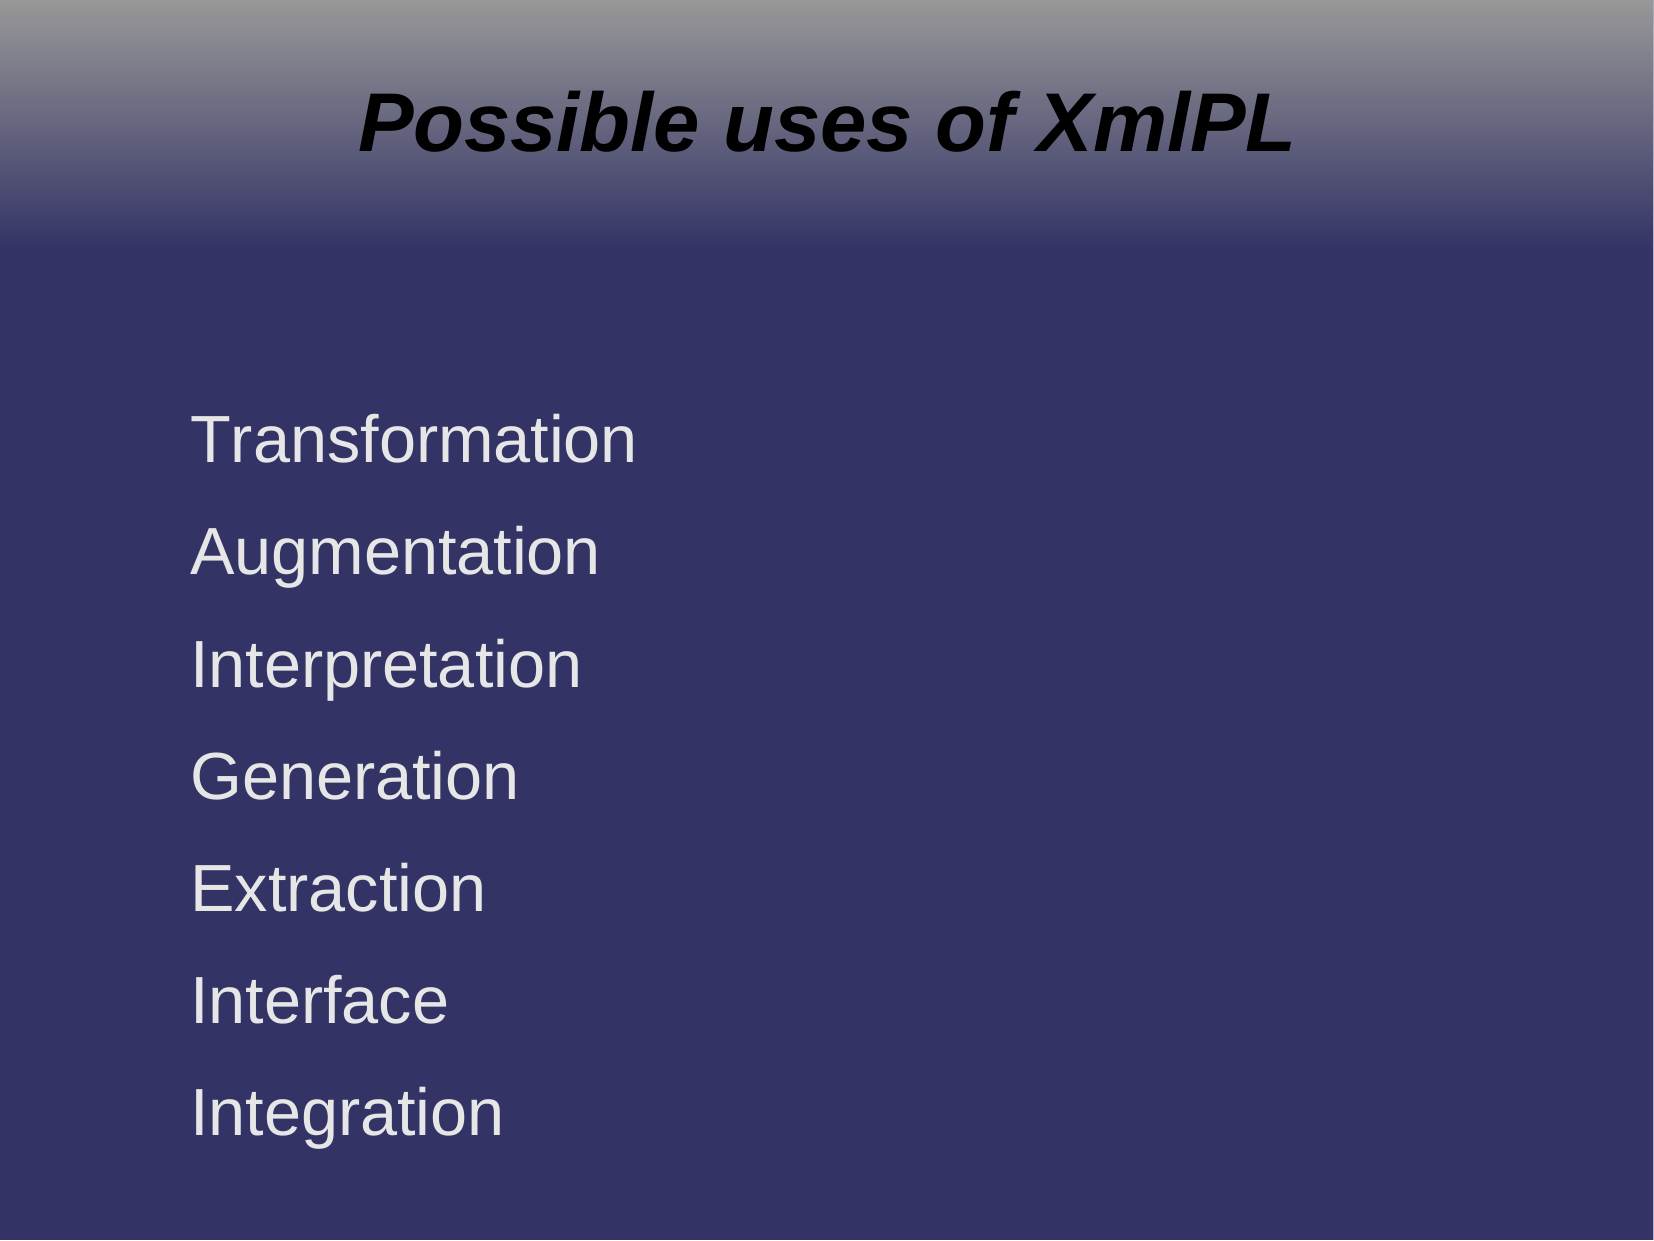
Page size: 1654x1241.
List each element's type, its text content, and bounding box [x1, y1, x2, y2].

title Possible uses of XmlPL [121, 19, 1534, 227]
list Transformation Augmentation Interpretation Generation Extraction Interface Integration [178, 364, 1570, 1196]
